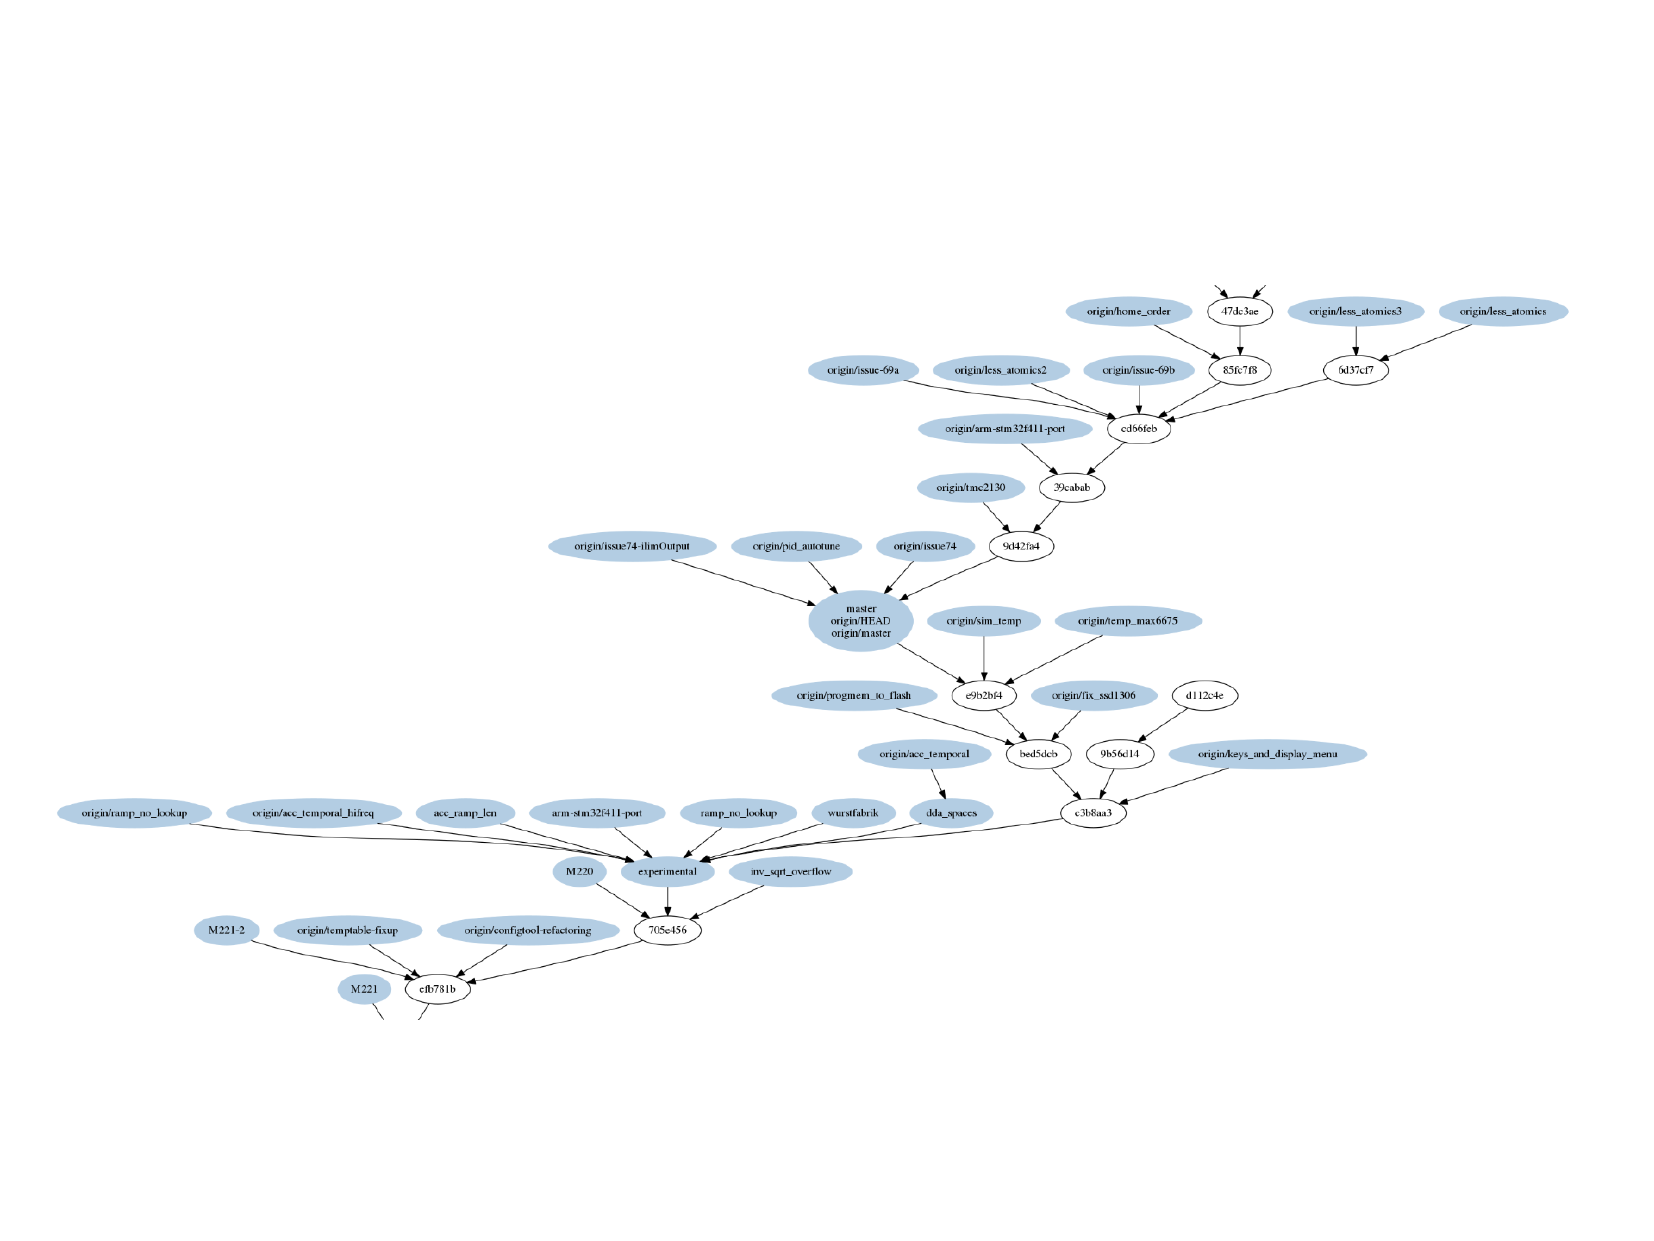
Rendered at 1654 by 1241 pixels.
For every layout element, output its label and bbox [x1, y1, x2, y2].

picture [45, 285, 1575, 1020]
